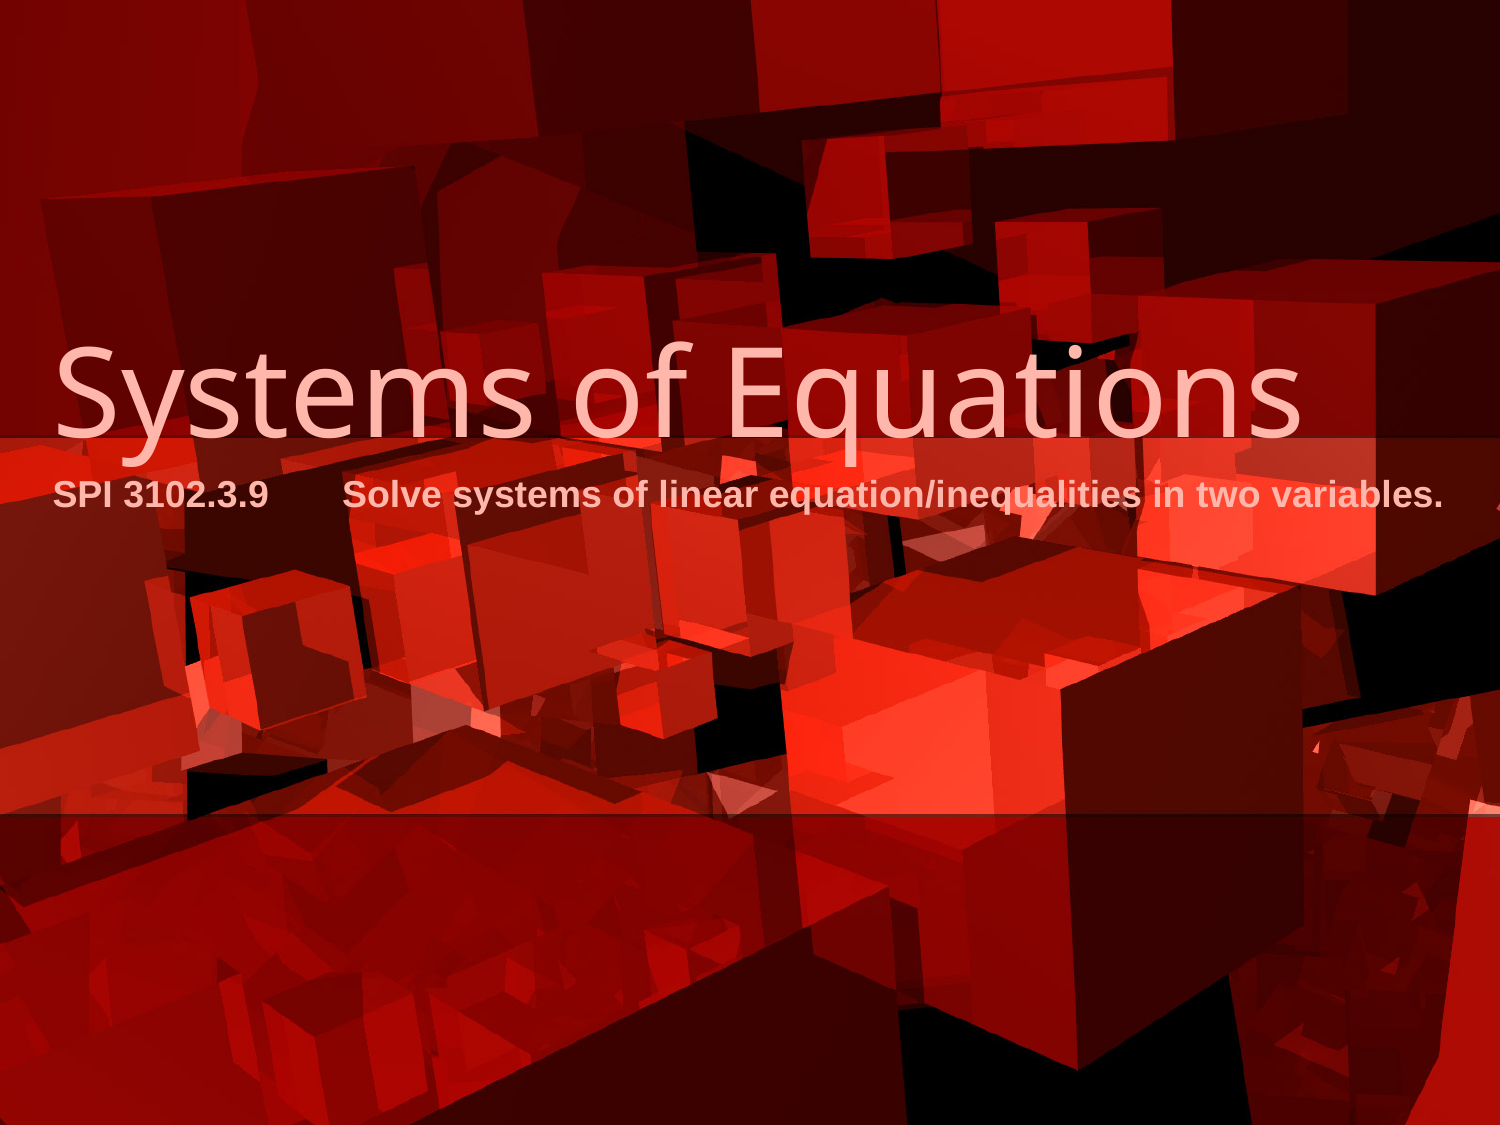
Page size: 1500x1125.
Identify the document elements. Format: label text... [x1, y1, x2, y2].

picture [0, 0, 1500, 1125]
title Systems of Equations [37, 304, 1500, 462]
text_box SPI 3102.3.9 Solve systems of linear equation/inequalities in two variables. [37, 462, 1500, 523]
